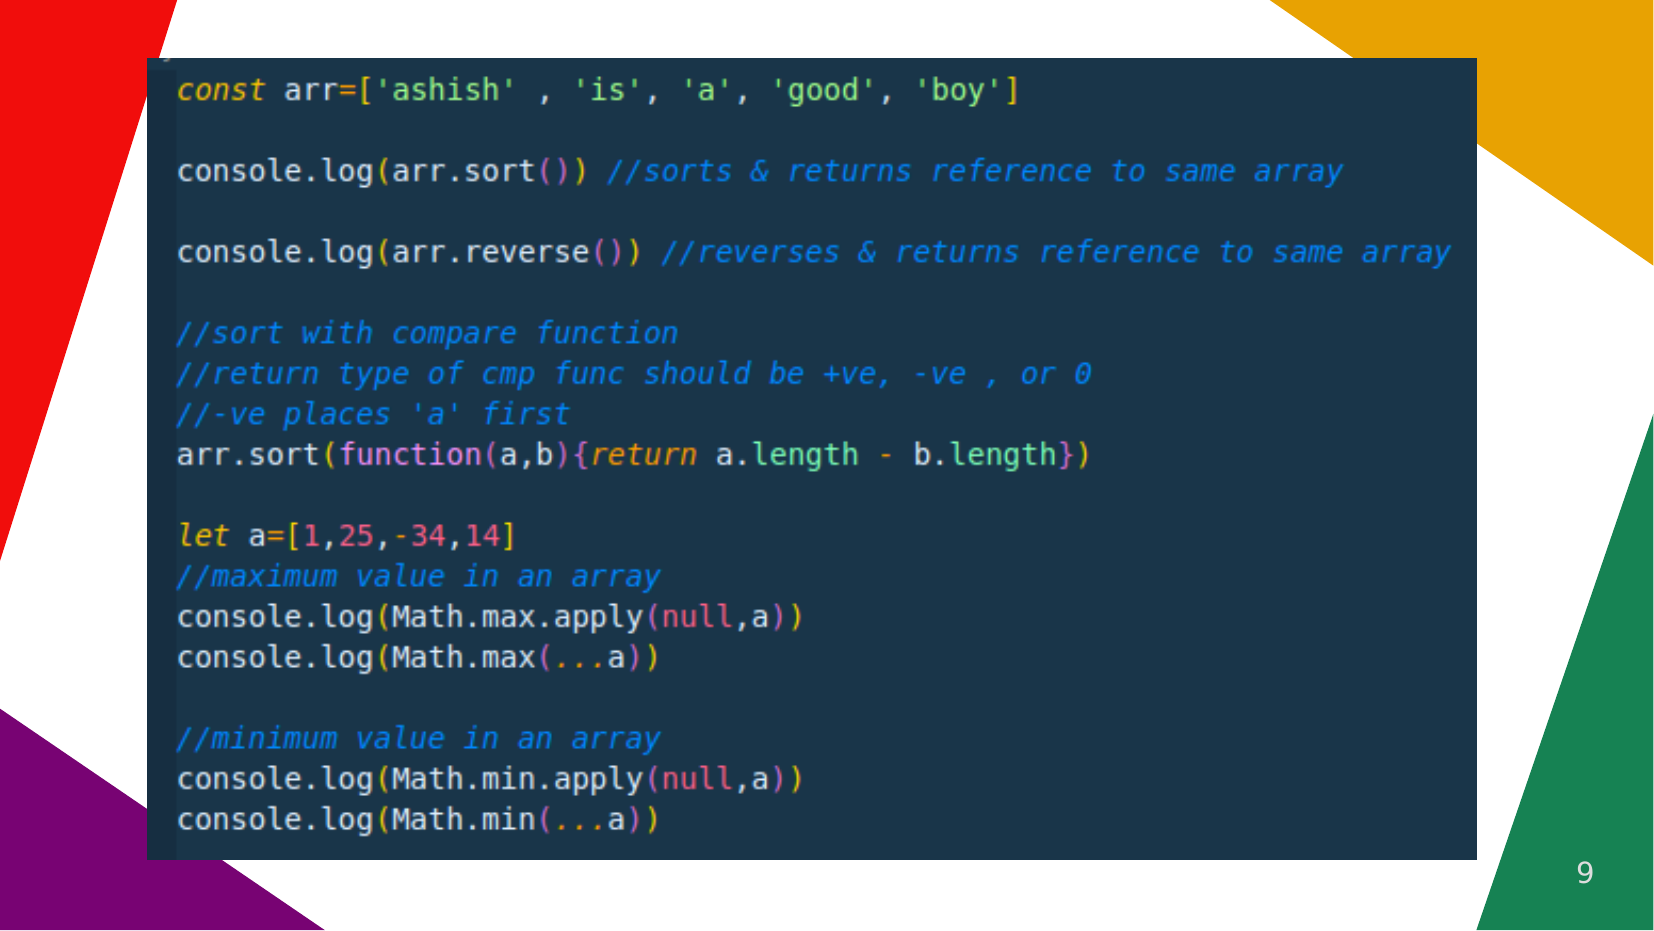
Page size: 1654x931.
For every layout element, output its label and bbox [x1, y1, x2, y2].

picture [147, 58, 1477, 860]
